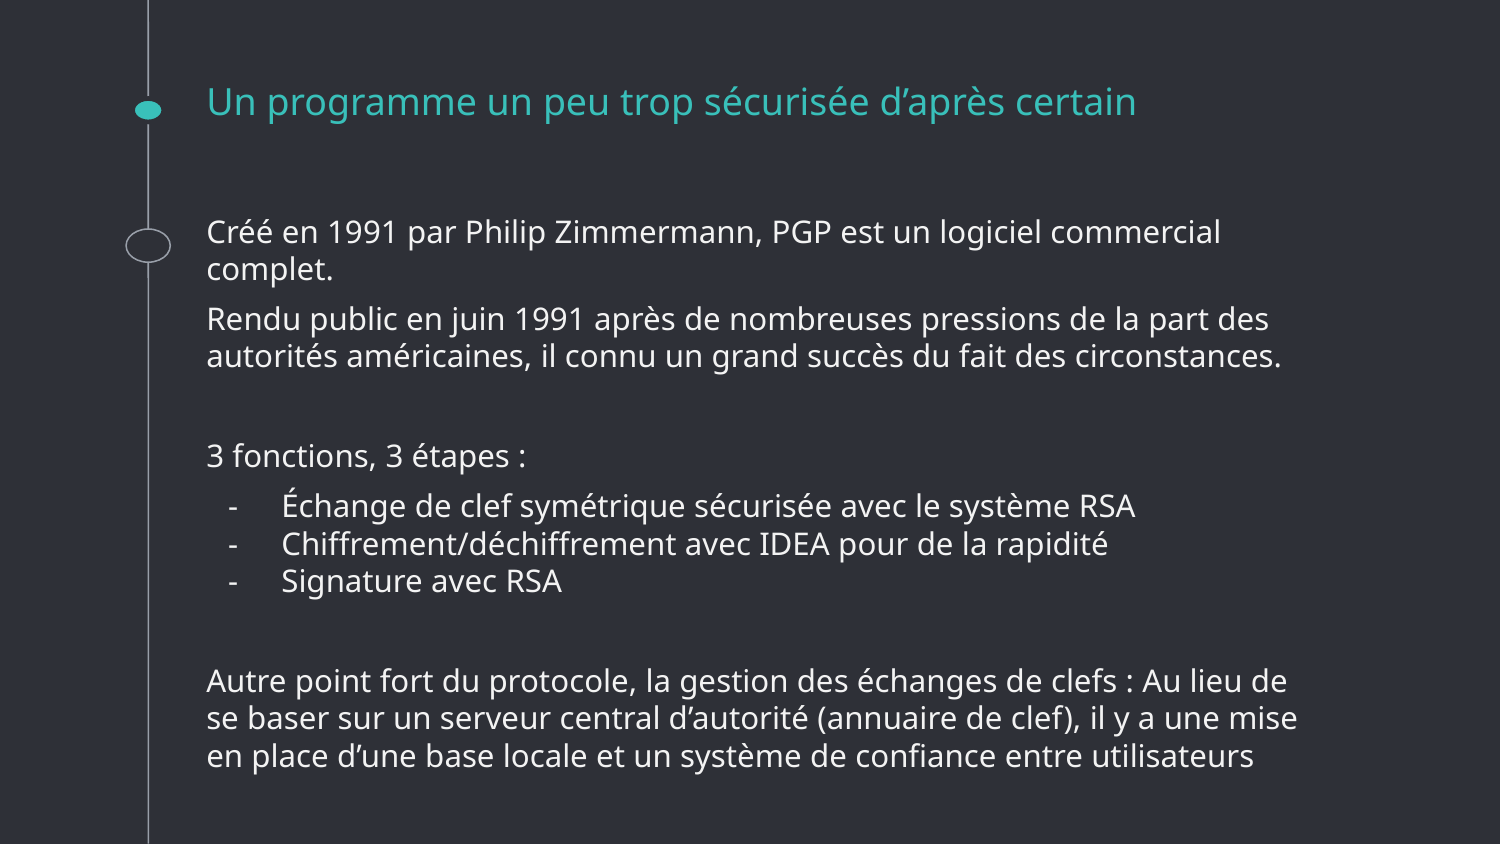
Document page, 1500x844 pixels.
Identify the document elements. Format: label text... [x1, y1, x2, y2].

title Un programme un peu trop sécurisée d’après certain [191, 81, 1317, 139]
list Créé en 1991 par Philip Zimmermann, PGP est un logiciel commercial complet. Rendu public en juin 1991 après de nombreuses pressions de la part des autorités américaines, il connu un grand succès du fait des circonstances. 3 fonctions, 3 étapes : Échange de clef symétrique sécurisée avec le système RSA Chiffrement/déchiffrement avec IDEA pour de la rapidité Signature avec RSA Autre point fort du protocole, la gestion des échanges de clefs : Au lieu de se baser sur un serveur central d’autorité (annuaire de clef), il y a une mise en place d’une base locale et un système de confiance entre utilisateurs [191, 196, 1317, 808]
